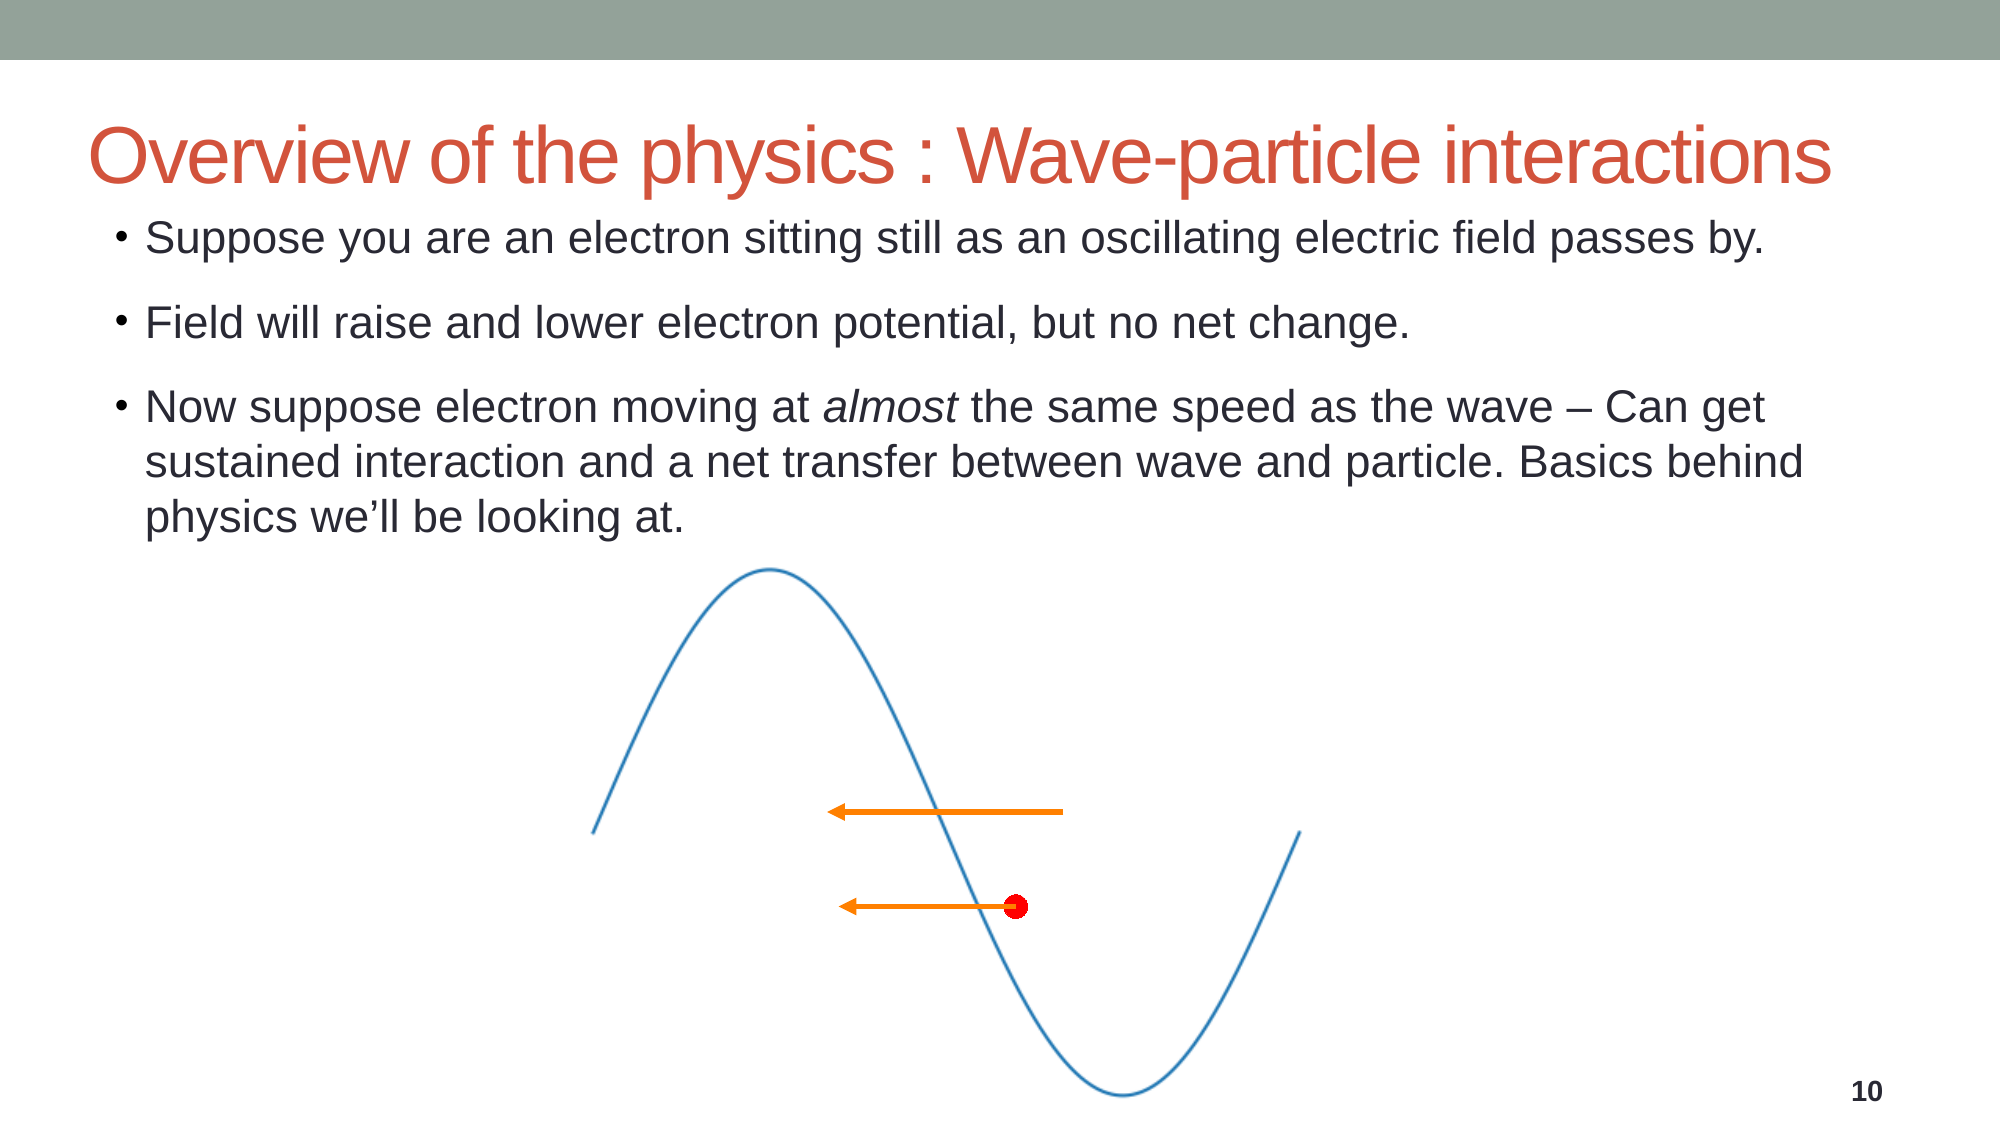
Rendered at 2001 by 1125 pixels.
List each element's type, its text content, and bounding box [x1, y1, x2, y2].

slide_number <number> [1779, 1062, 1955, 1117]
picture [566, 549, 1324, 1114]
title Overview of the physics : Wave-particle interactions [72, 95, 1922, 208]
text_box [1004, 894, 1028, 919]
list Suppose you are an electron sitting still as an oscillating electric field passes by. Field will raise and lower electron potential, but no net change. Now suppose electron moving at almost the same speed as the wave – Can get sustained interaction and a net transfer between wave and particle. Basics behind physics we’ll be looking at. [99, 200, 1868, 1036]
